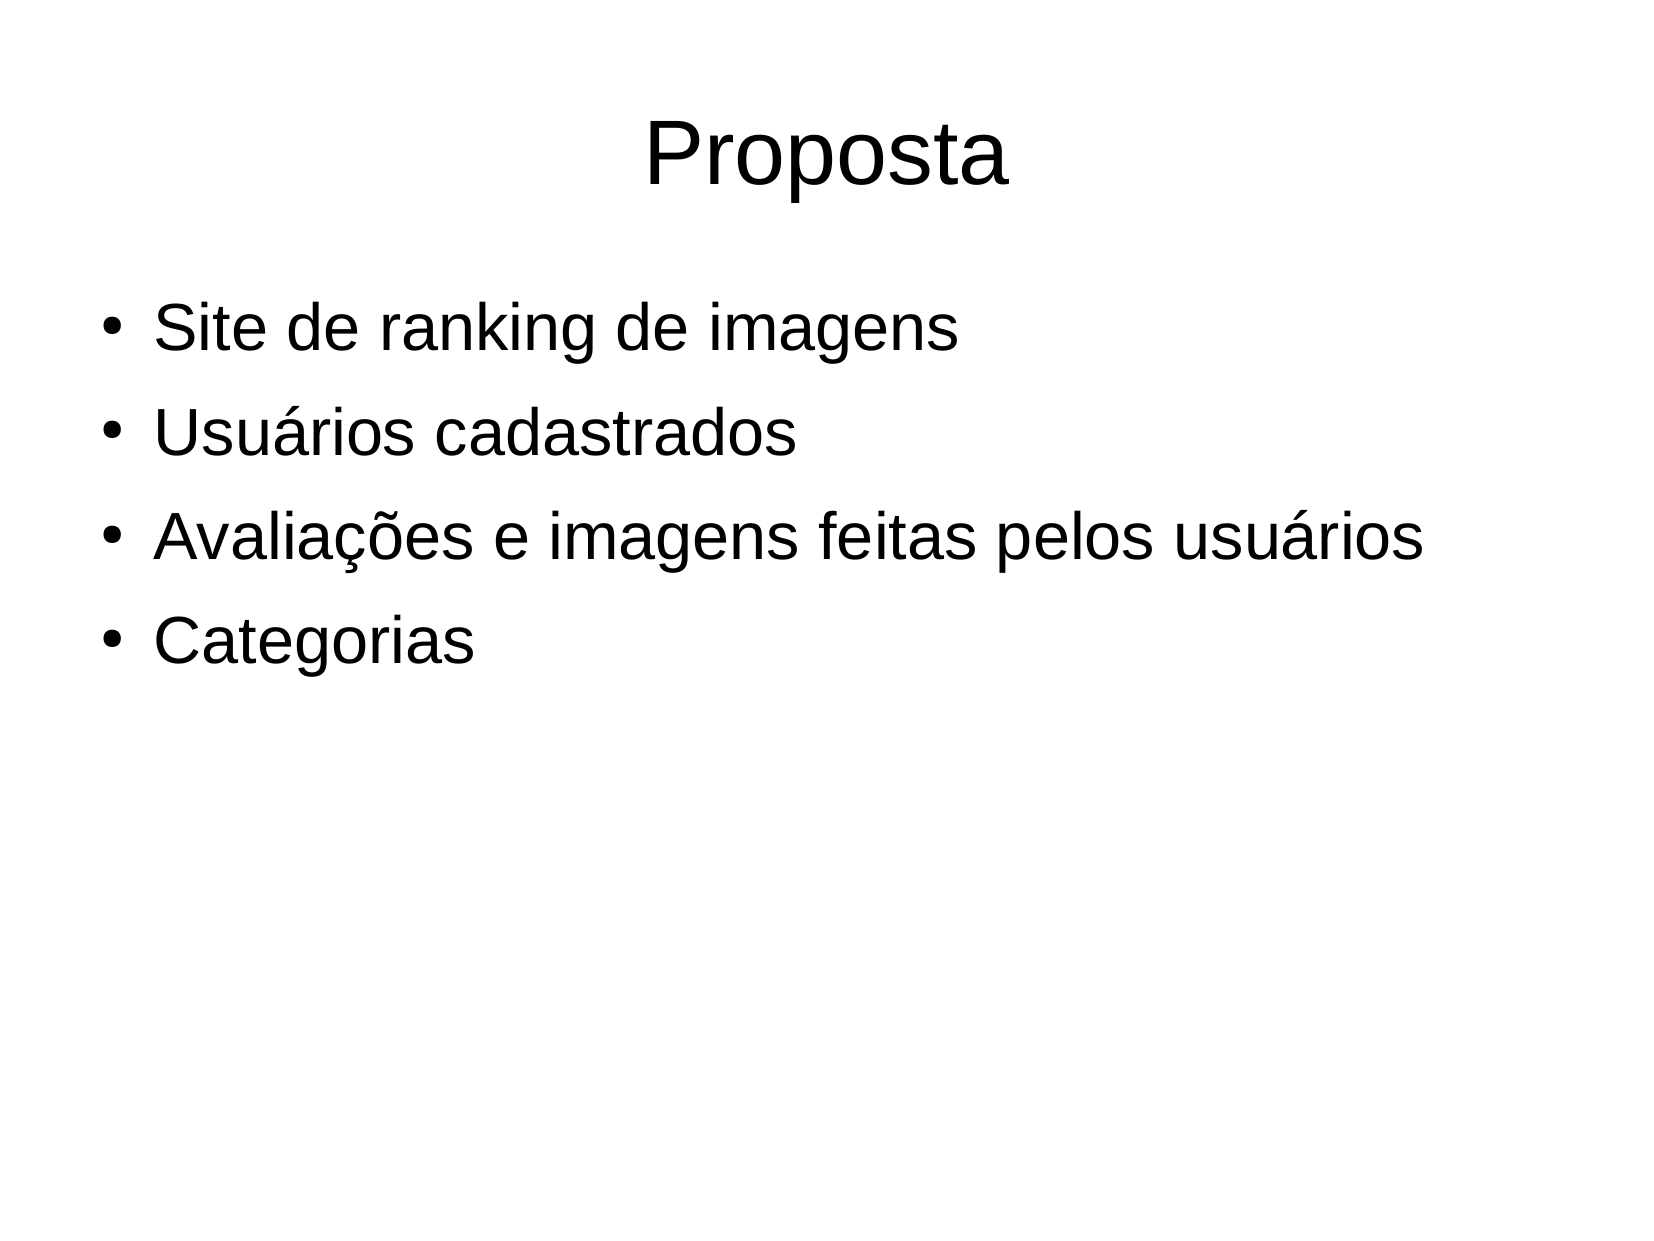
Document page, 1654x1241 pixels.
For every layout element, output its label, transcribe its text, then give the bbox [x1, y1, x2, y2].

list Site de ranking de imagens Usuários cadastrados Avaliações e imagens feitas pelos usuários Categorias [82, 290, 1571, 1010]
title Proposta [82, 49, 1571, 257]
